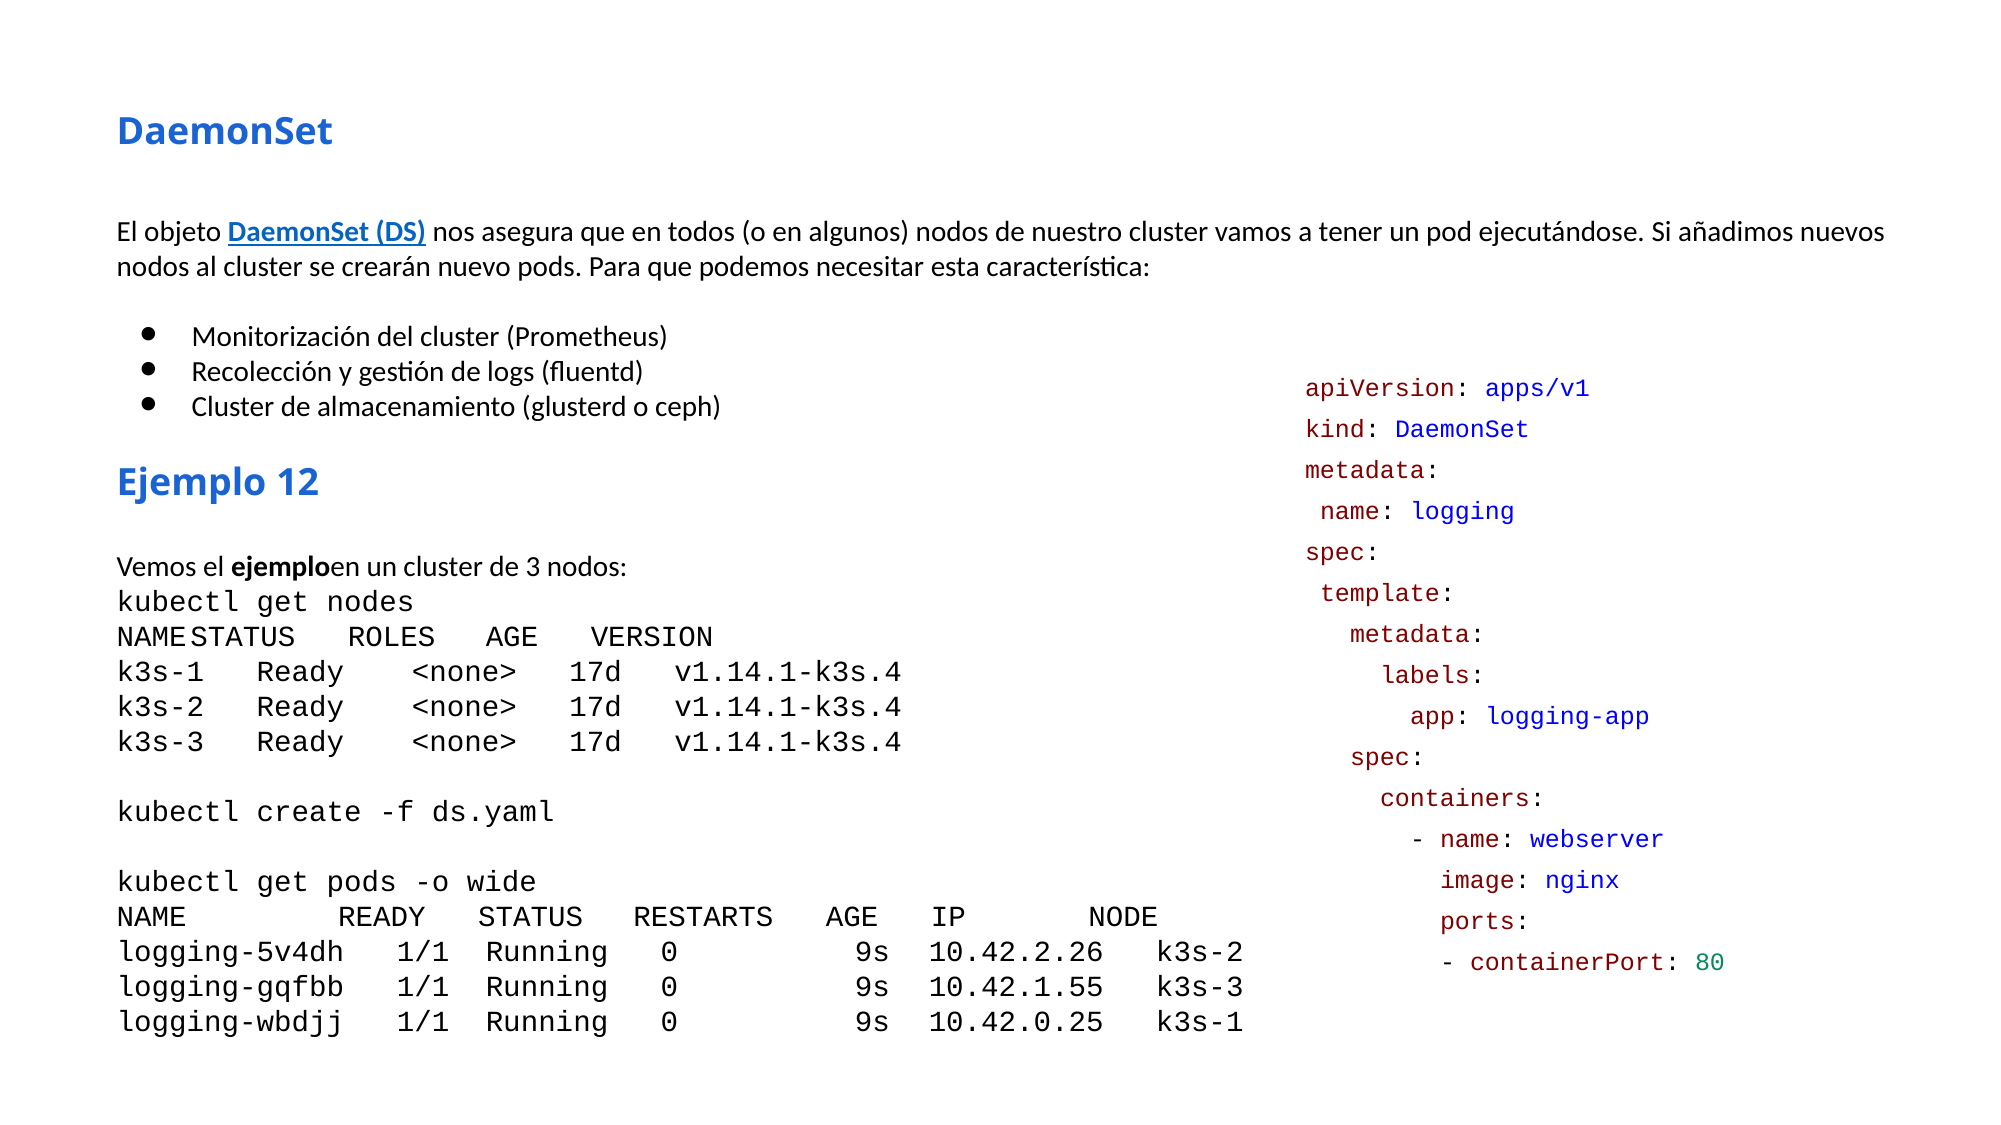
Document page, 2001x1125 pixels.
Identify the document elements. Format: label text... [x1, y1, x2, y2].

text_box apiVersion: apps/v1 kind: DaemonSet metadata: name: logging spec: template: metadata: labels: app: logging-app spec: containers: - name: webserver image: nginx ports: - containerPort: 80 [1290, 345, 1954, 1021]
text_box El objeto DaemonSet (DS) nos asegura que en todos (o en algunos) nodos de nuestro cluster vamos a tener un pod ejecutándose. Si añadimos nuevos nodos al cluster se crearán nuevo pods. Para que podemos necesitar esta característica: Monitorización del cluster (Prometheus) Recolección y gestión de logs (fluentd) Cluster de almacenamiento (glusterd o ceph) Ejemplo 12 Vemos el ejemploen un cluster de 3 nodos: kubectl get nodes NAME STATUS ROLES AGE VERSION k3s-1 Ready <none> 17d v1.14.1-k3s.4 k3s-2 Ready <none> 17d v1.14.1-k3s.4 k3s-3 Ready <none> 17d v1.14.1-k3s.4 kubectl create -f ds.yaml kubectl get pods -o wide NAME READY STATUS RESTARTS AGE IP NODE logging-5v4dh 1/1 Running 0 9s 10.42.2.26 k3s-2 logging-gqfbb 1/1 Running 0 9s 10.42.1.55 k3s-3 logging-wbdjj 1/1 Running 0 9s 10.42.0.25 k3s-1 [101, 205, 1977, 418]
text_box DaemonSet [101, 100, 390, 160]
